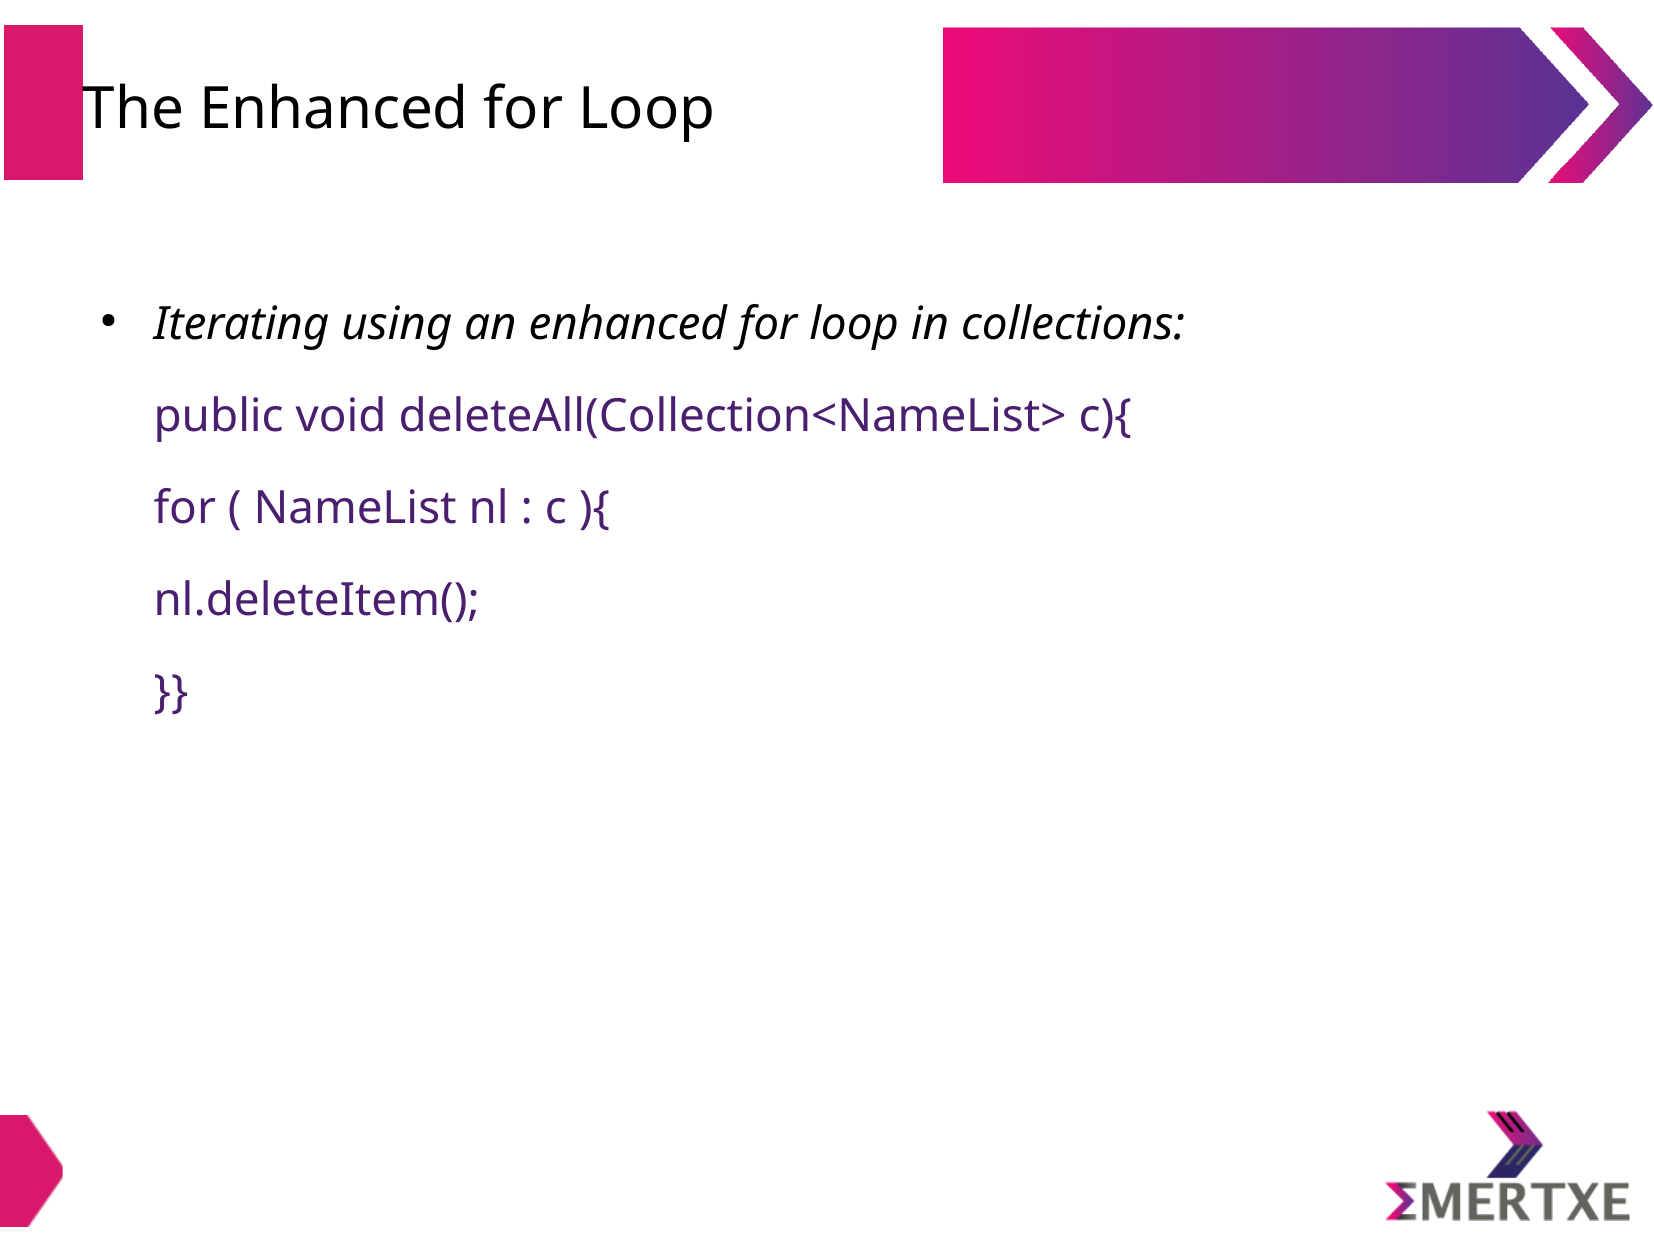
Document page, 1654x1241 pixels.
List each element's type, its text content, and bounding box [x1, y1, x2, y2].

picture [1571, 27, 1653, 183]
list Iterating using an enhanced for loop in collections: public void deleteAll(Collection<NameList> c){ for ( NameList nl : c ){ nl.deleteItem(); }} [82, 290, 1571, 1010]
title The Enhanced for Loop [82, 2, 1571, 210]
picture [1385, 1107, 1631, 1221]
